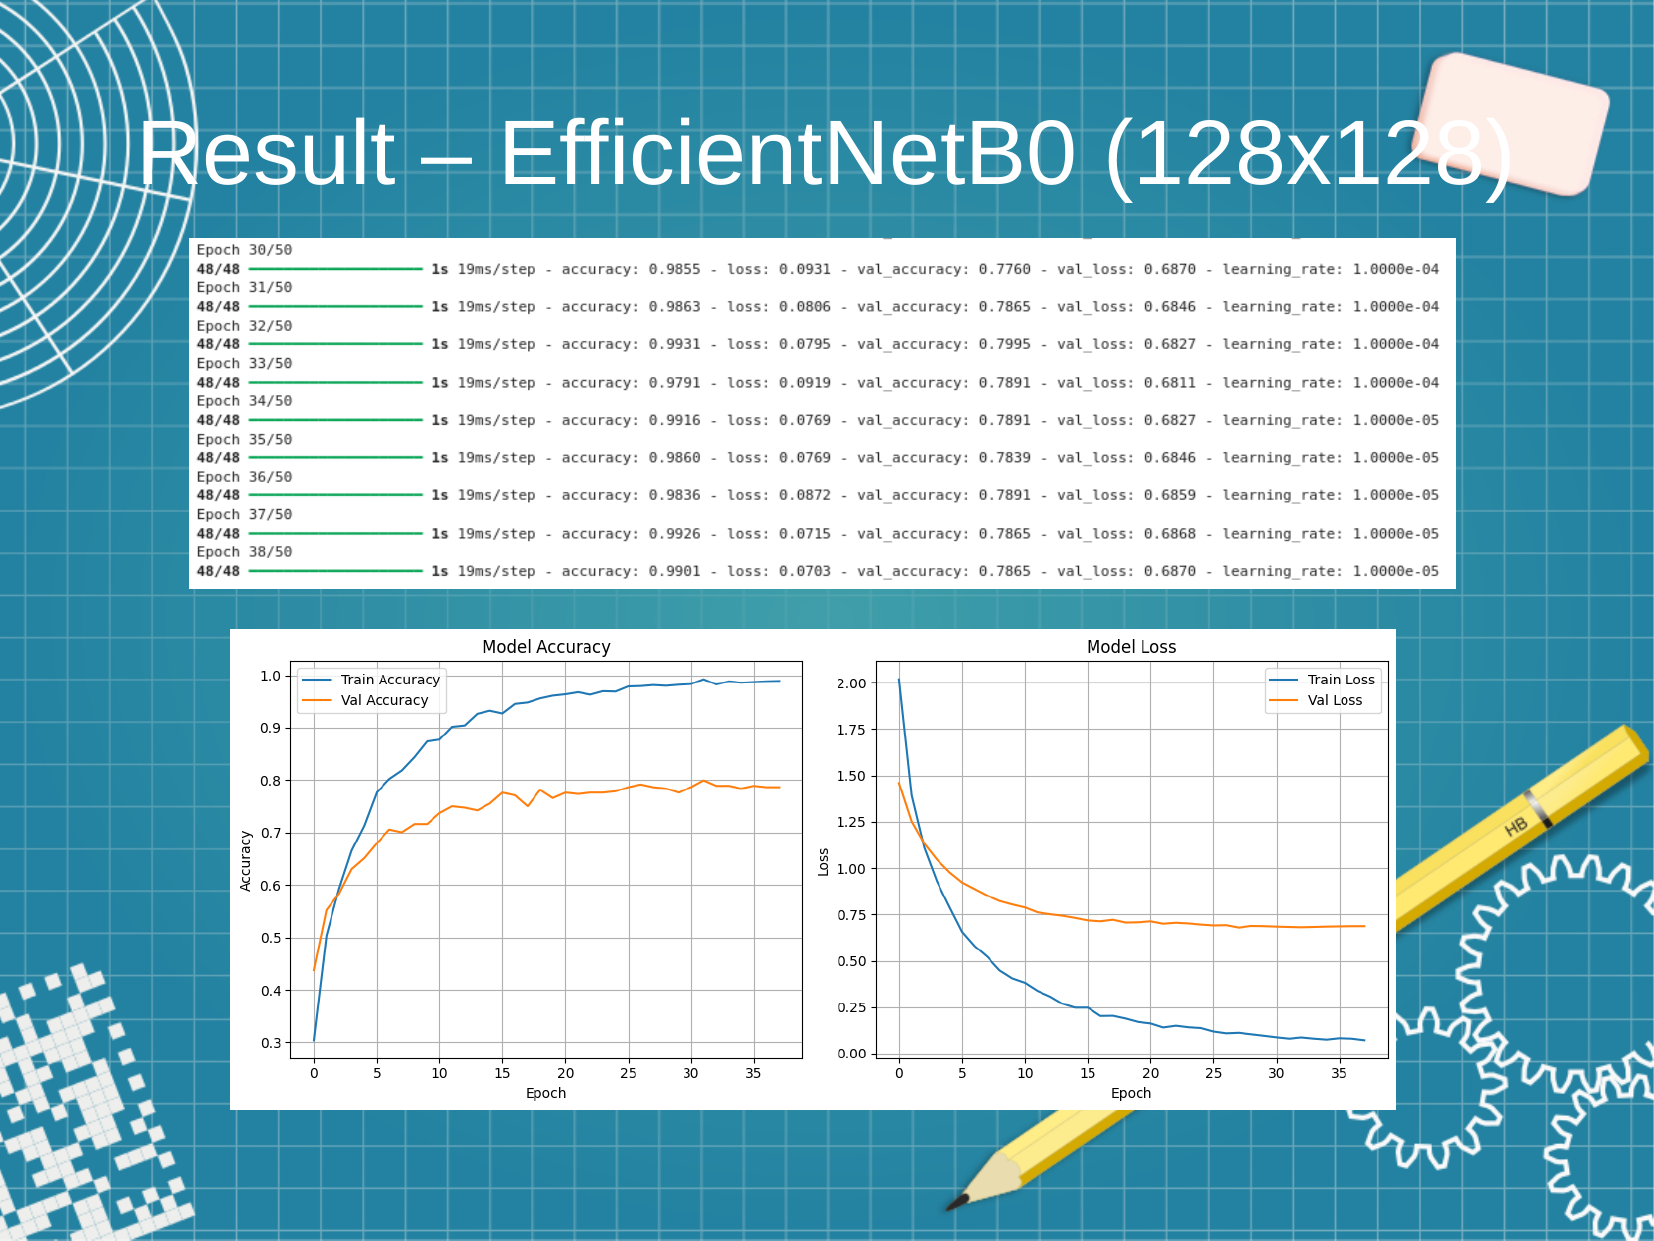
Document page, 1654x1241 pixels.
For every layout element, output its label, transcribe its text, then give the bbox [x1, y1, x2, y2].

picture [0, 0, 1654, 1241]
title Result – EfficientNetB0 (128x128) [82, 49, 1571, 257]
